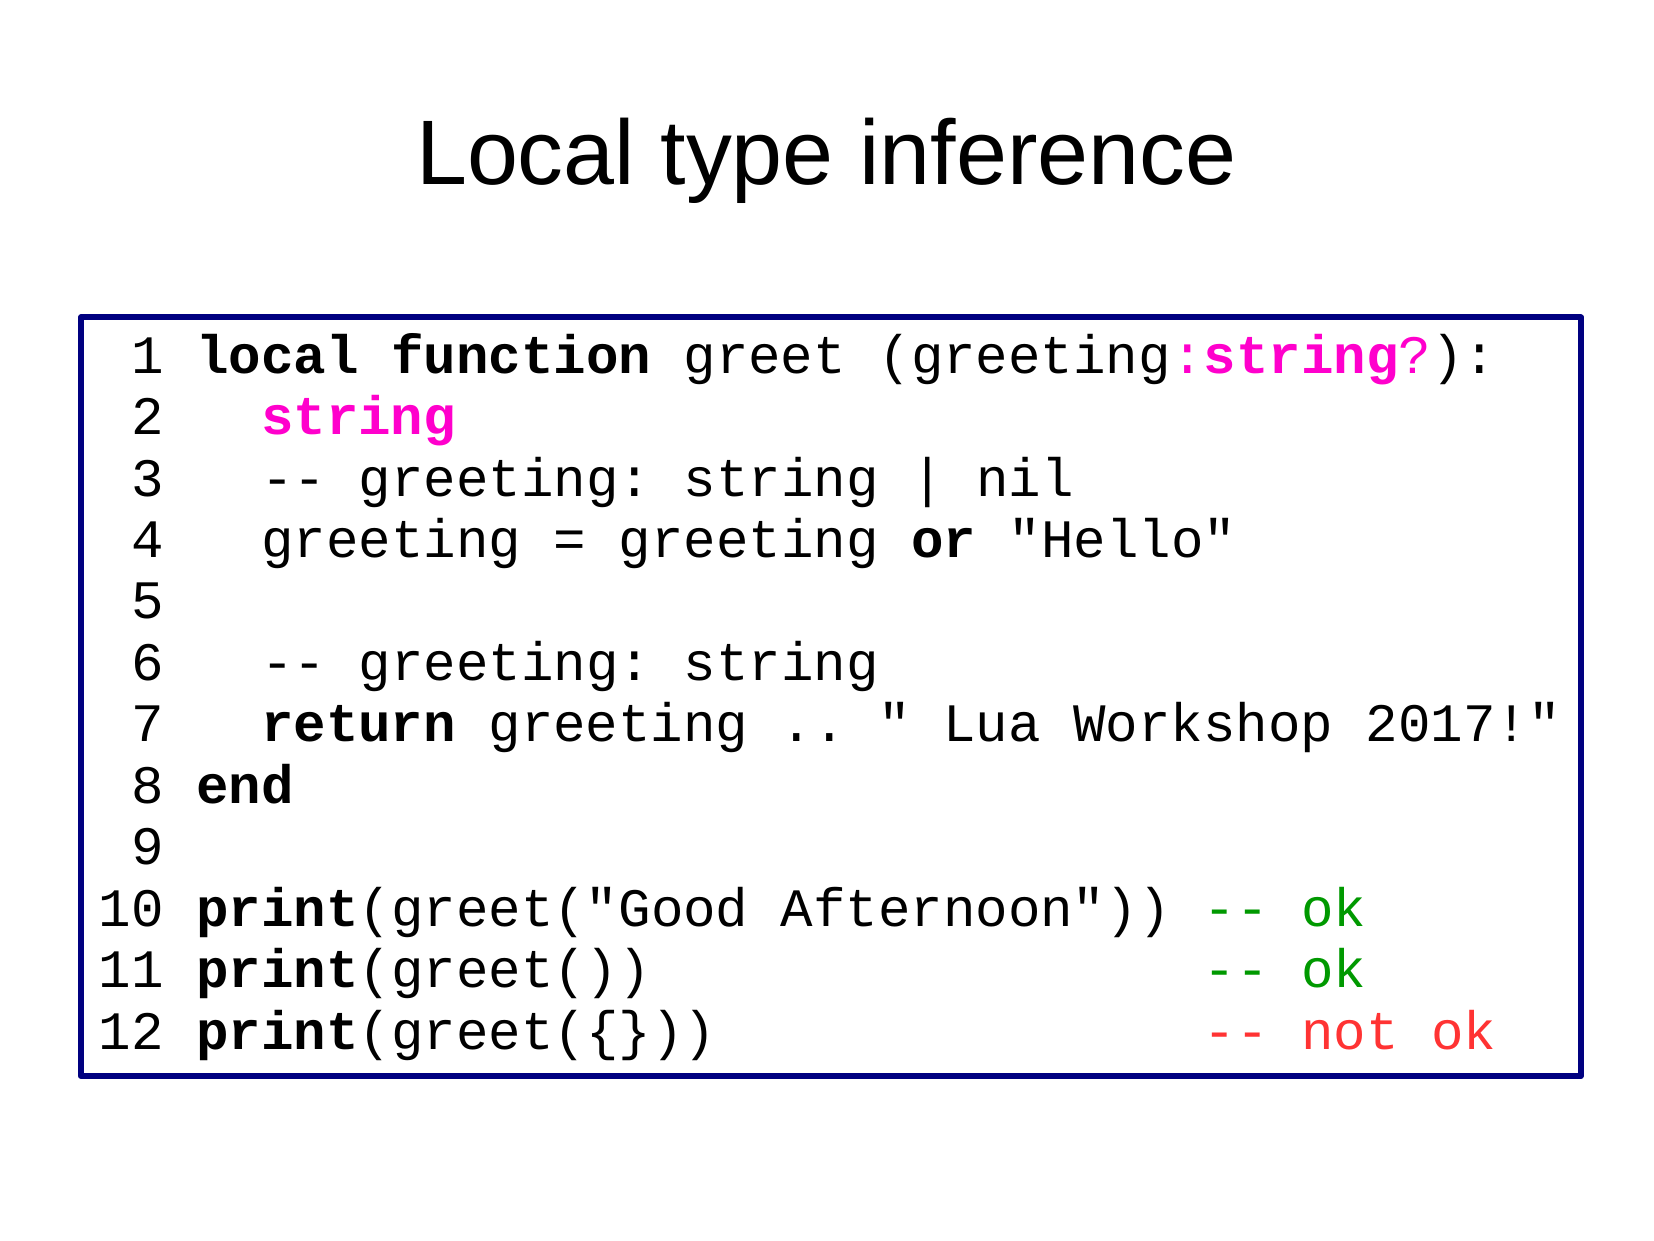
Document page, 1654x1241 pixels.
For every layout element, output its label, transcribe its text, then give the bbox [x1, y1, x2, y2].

title Local type inference [82, 49, 1571, 257]
text_box 1 local function greet (greeting:string?): 2 string 3 -- greeting: string | nil 4 greeting = greeting or "Hello" 5 6 -- greeting: string 7 return greeting .. " Lua Workshop 2017!" 8 end 9 10 print(greet("Good Afternoon")) -- ok 11 print(greet()) -- ok 12 print(greet({})) -- not ok [80, 317, 1581, 987]
